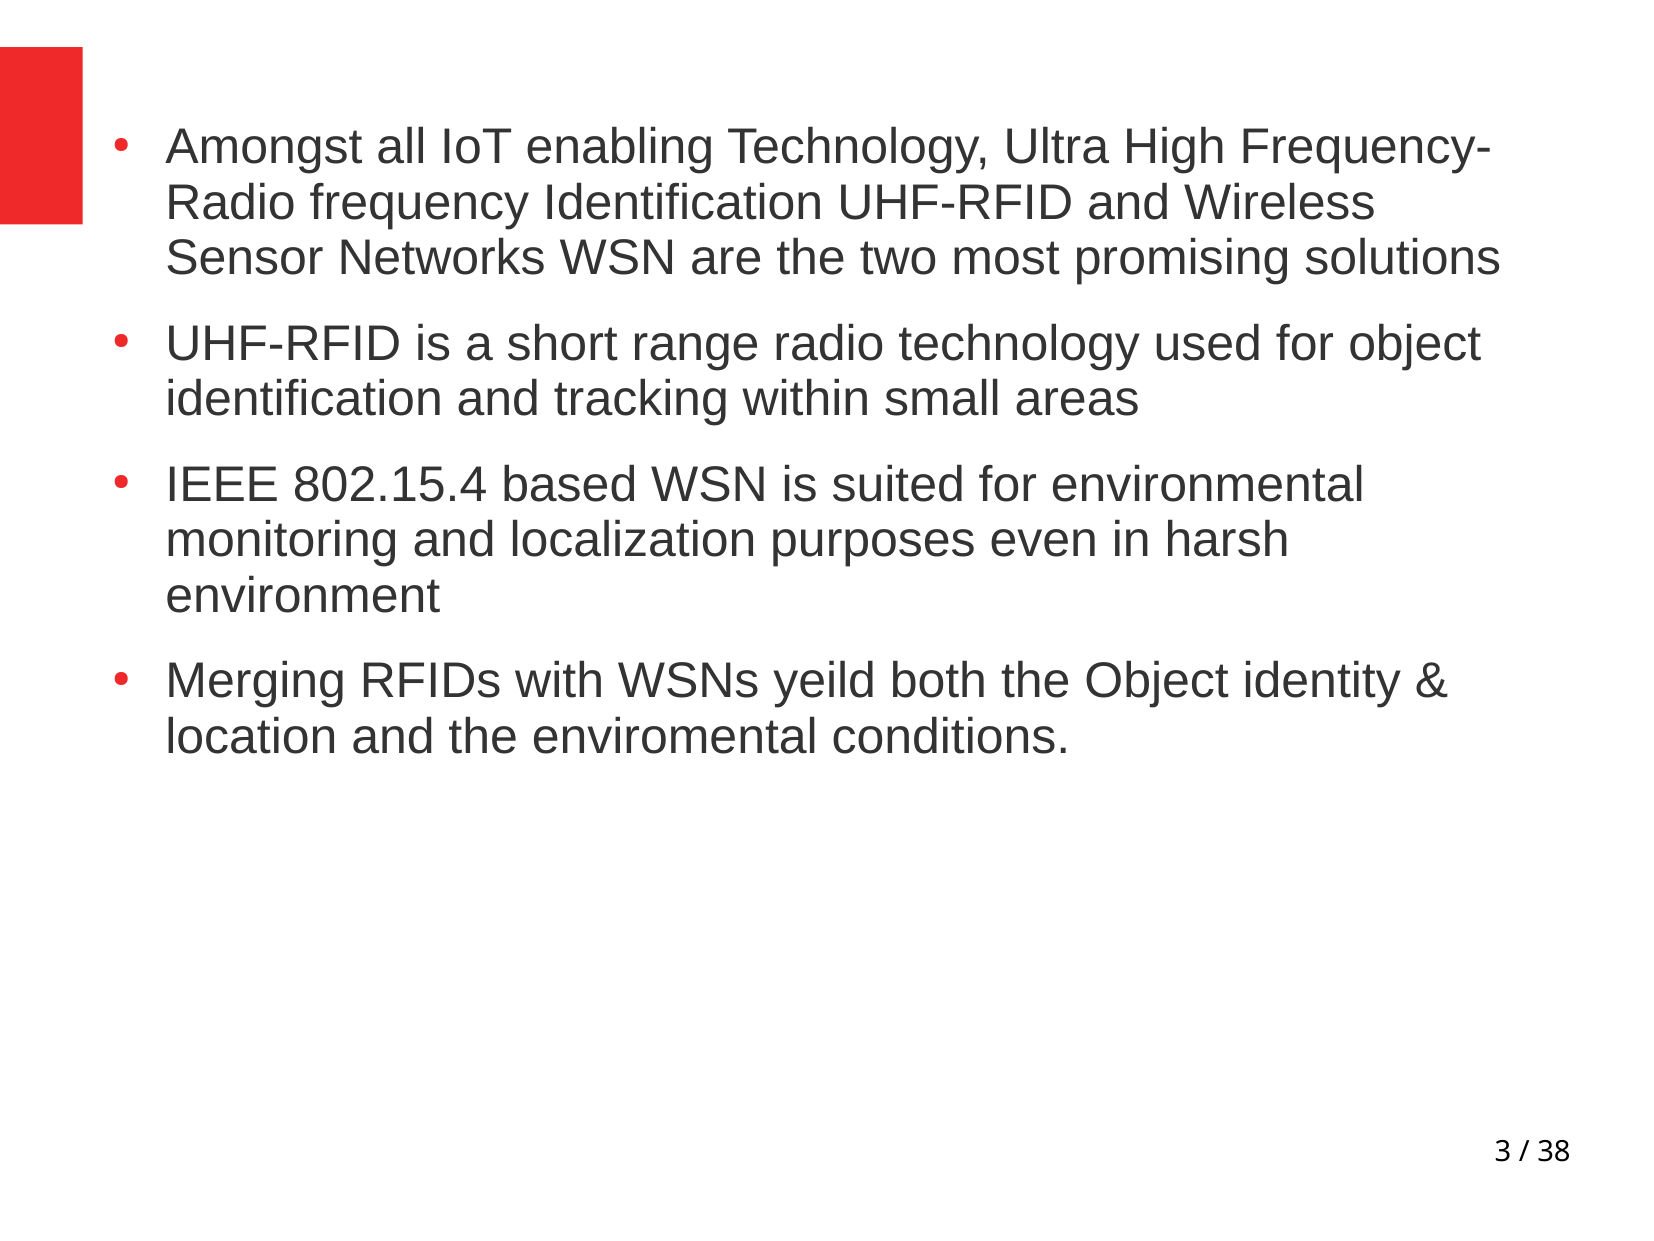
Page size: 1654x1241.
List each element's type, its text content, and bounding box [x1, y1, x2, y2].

list Amongst all IoT enabling Technology, Ultra High Frequency-Radio frequency Identification UHF-RFID and Wireless Sensor Networks WSN are the two most promising solutions UHF-RFID is a short range radio technology used for object identification and tracking within small areas IEEE 802.15.4 based WSN is suited for environmental monitoring and localization purposes even in harsh environment Merging RFIDs with WSNs yeild both the Object identity & location and the enviromental conditions. [94, 118, 1512, 944]
